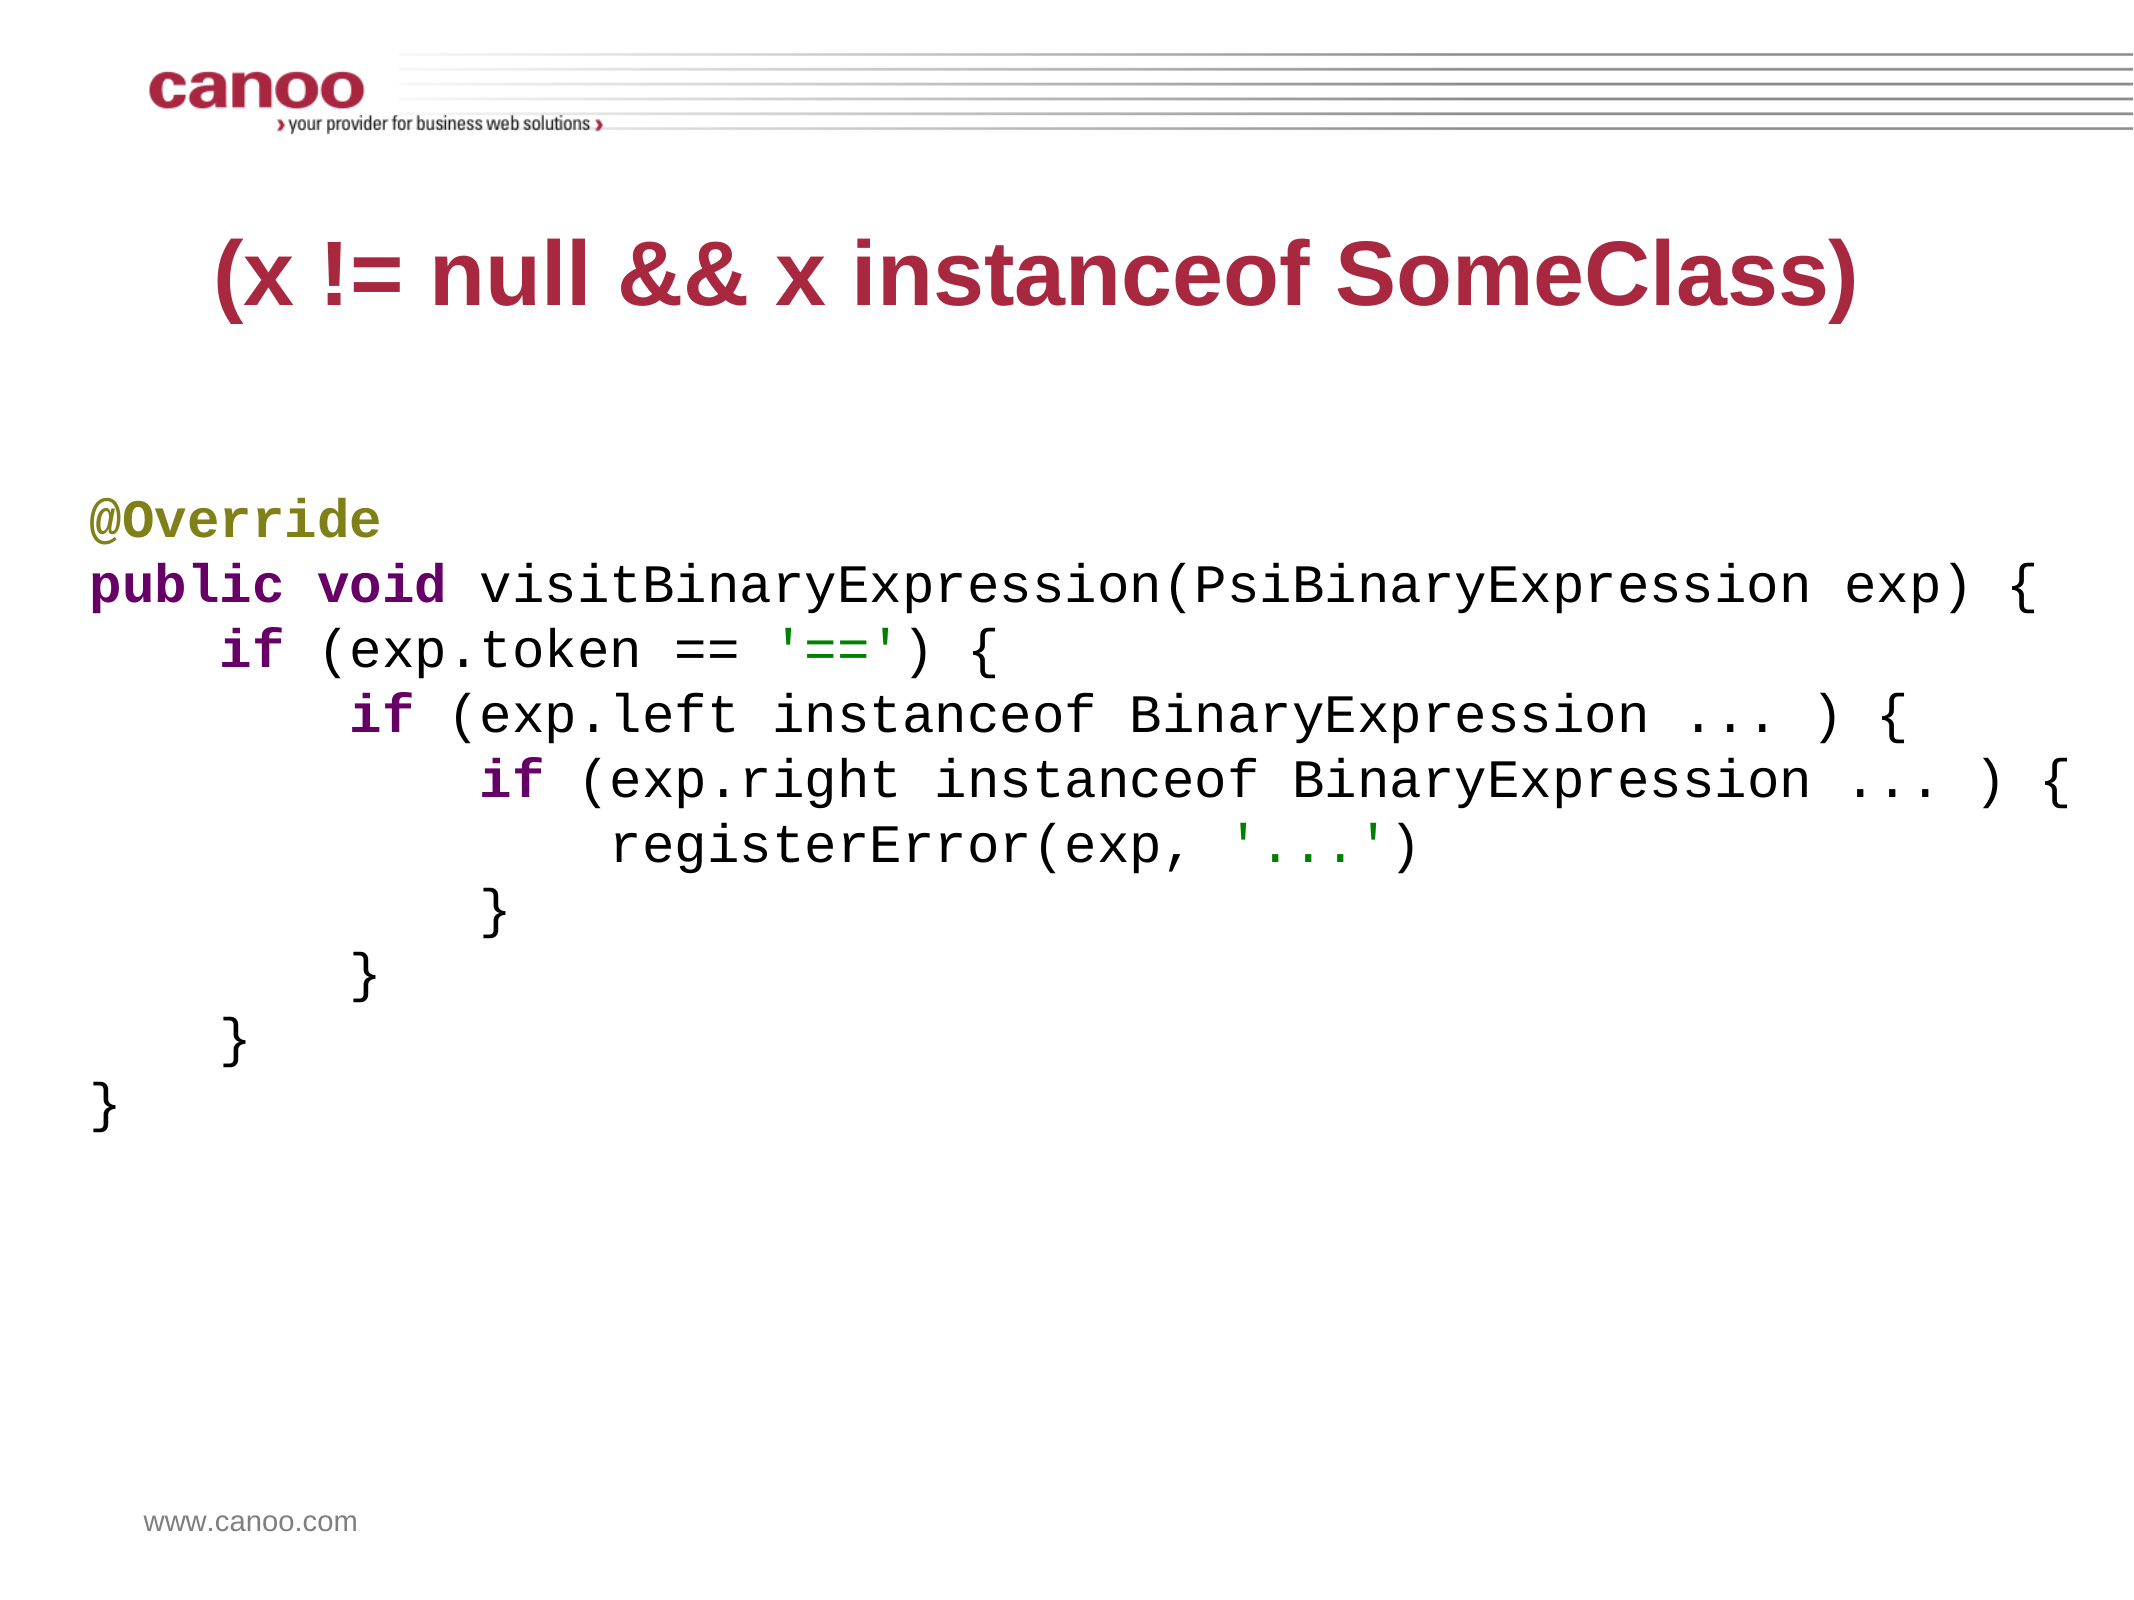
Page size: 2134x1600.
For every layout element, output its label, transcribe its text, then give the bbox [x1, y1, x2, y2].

text_box @Override public void visitBinaryExpression(PsiBinaryExpression exp) { if (exp.token == '==') { if (exp.left instanceof BinaryExpression ... ) { if (exp.right instanceof BinaryExpression ... ) { registerError(exp, '...') } } } } [75, 475, 2134, 1141]
title (x != null && x instanceof SomeClass) [204, 102, 2020, 332]
picture [0, 21, 2134, 188]
